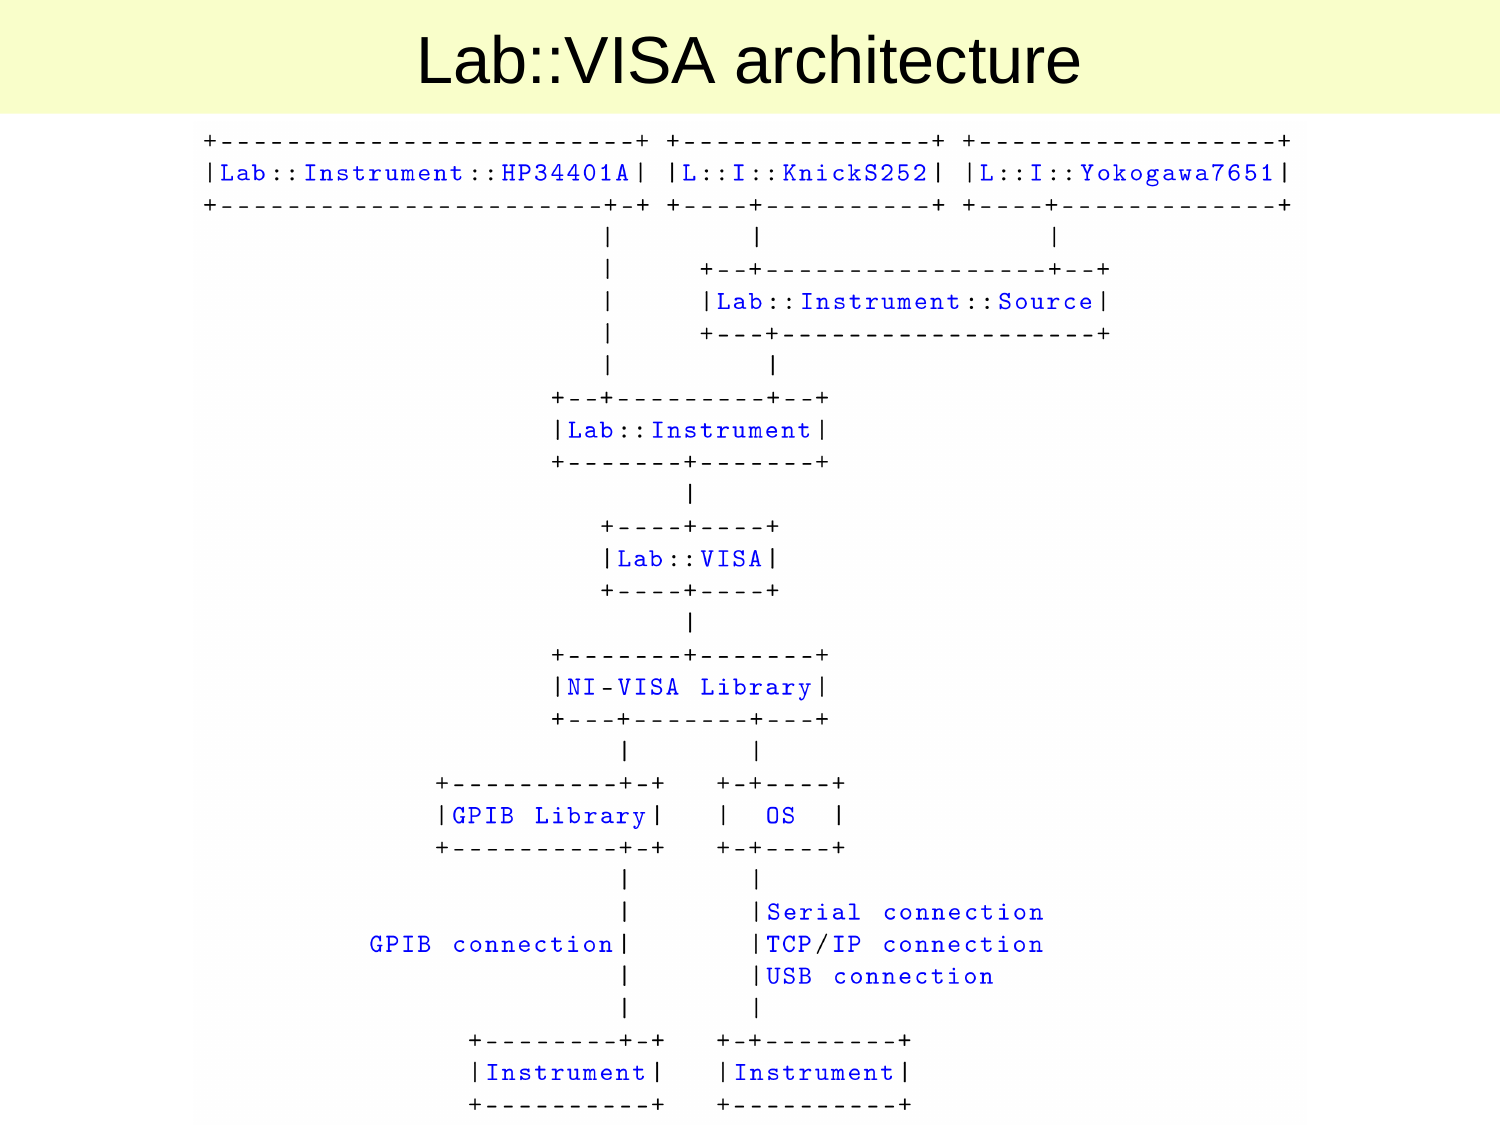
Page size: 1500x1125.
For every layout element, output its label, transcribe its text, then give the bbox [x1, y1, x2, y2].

title Lab::VISA architecture [0, 0, 1500, 114]
picture [193, 121, 1307, 1125]
